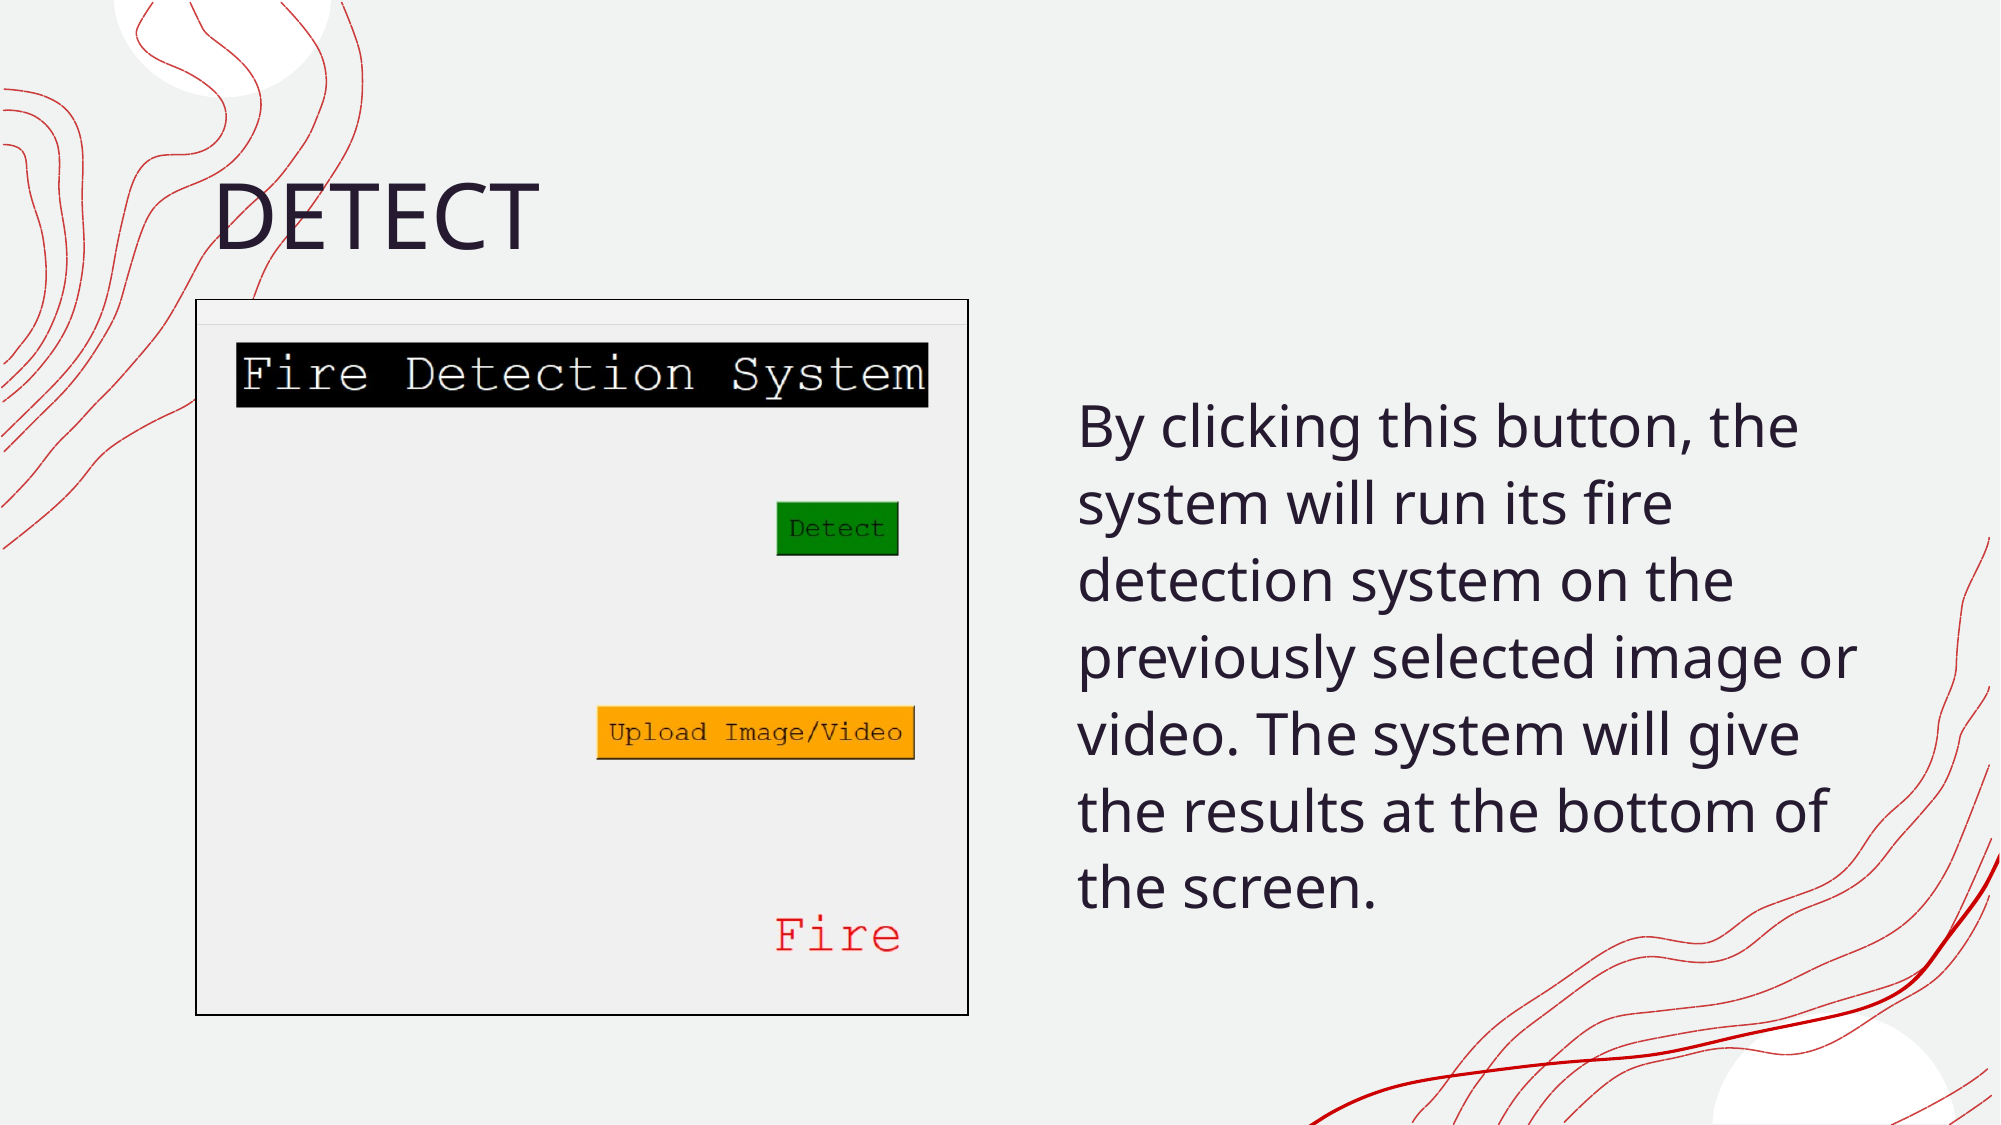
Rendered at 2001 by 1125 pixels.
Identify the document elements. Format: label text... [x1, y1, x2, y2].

title DETECT [196, 91, 1878, 334]
picture [196, 300, 968, 1015]
list By clicking this button, the system will run its fire detection system on the previously selected image or video. The system will give the results at the bottom of the screen. [1062, 300, 1878, 1003]
